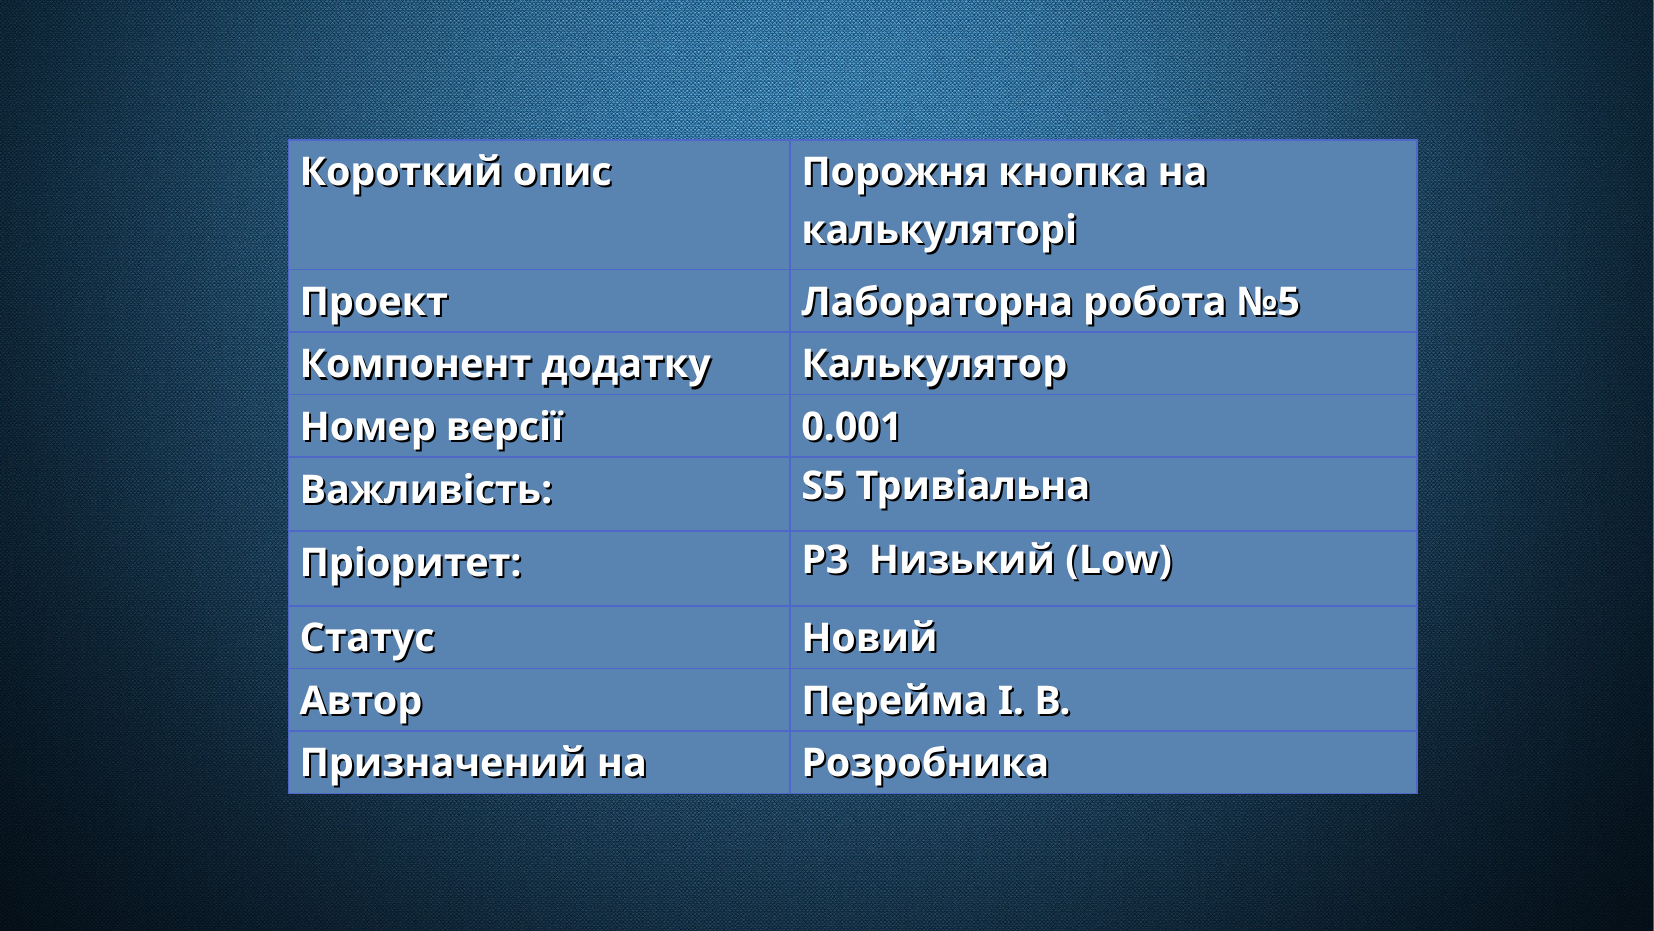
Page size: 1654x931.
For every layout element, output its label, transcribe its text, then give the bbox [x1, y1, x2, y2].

table_cell Проект [289, 270, 789, 331]
picture [0, 0, 1654, 931]
table_cell Пріоритет: [289, 532, 789, 605]
table_cell P3 Низький (Low) [791, 532, 1416, 605]
table_cell Калькулятор [791, 333, 1416, 394]
table_cell Розробника [791, 732, 1416, 793]
table_cell 0.001 [791, 395, 1416, 456]
table_cell Номер версії [289, 395, 789, 456]
table_cell Лабораторна робота №5 [791, 270, 1416, 331]
table_cell Статус [289, 607, 789, 668]
table_cell Призначений на [289, 732, 789, 793]
table_cell Перейма І. В. [791, 669, 1416, 730]
table_cell S5 Тривіальна [791, 458, 1416, 530]
table_cell Компонент додатку [289, 333, 789, 394]
table_header Короткий опис [289, 141, 789, 269]
table_cell Важливість: [289, 458, 789, 530]
table_cell Новий [791, 607, 1416, 668]
table_cell Автор [289, 669, 789, 730]
table_header Порожня кнопка на калькуляторі [791, 141, 1416, 269]
